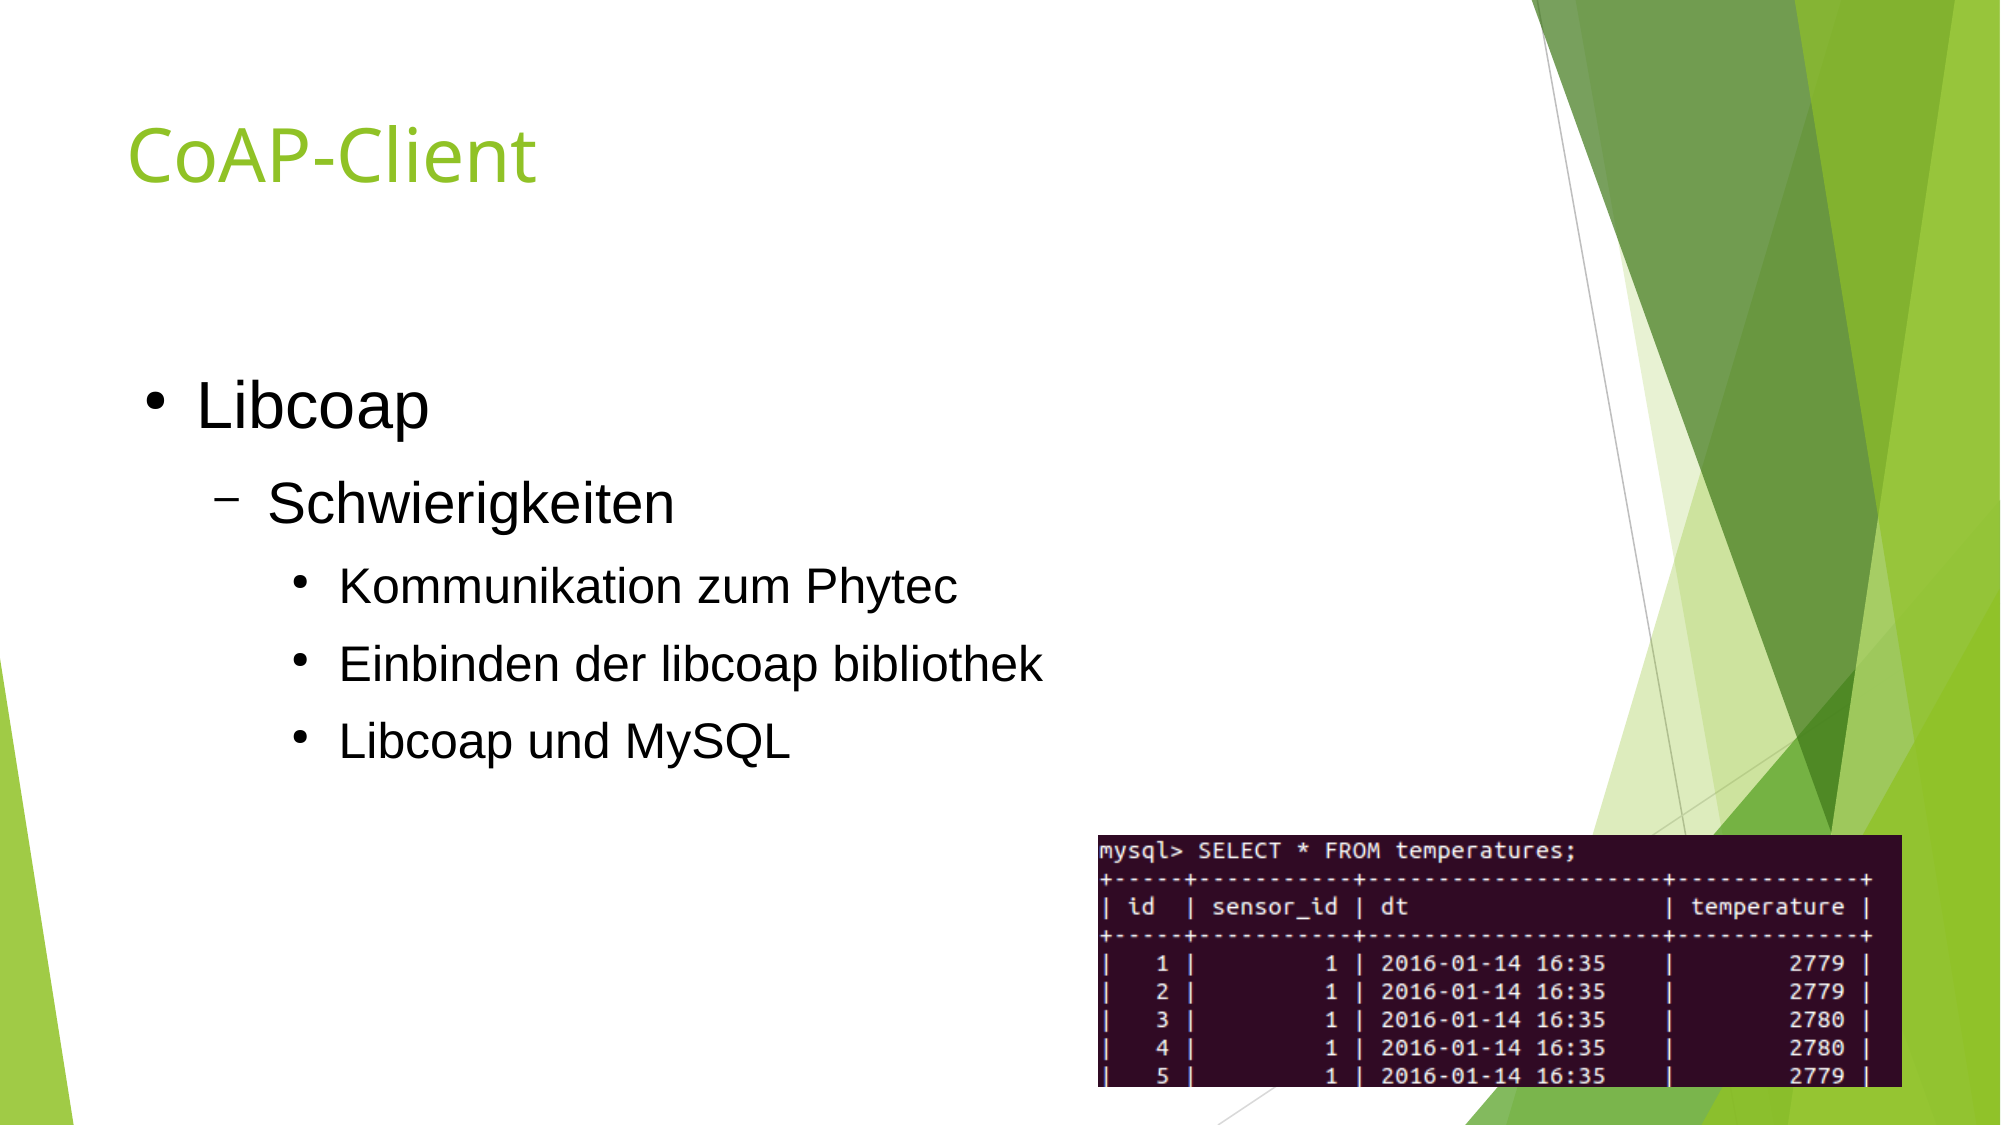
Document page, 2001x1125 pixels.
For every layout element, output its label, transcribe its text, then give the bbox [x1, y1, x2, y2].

list Libcoap Schwierigkeiten Kommunikation zum Phytec Einbinden der libcoap bibliothek Libcoap und MySQL [111, 354, 1522, 992]
title CoAP-Client [111, 99, 1522, 317]
picture [1098, 835, 1902, 1087]
